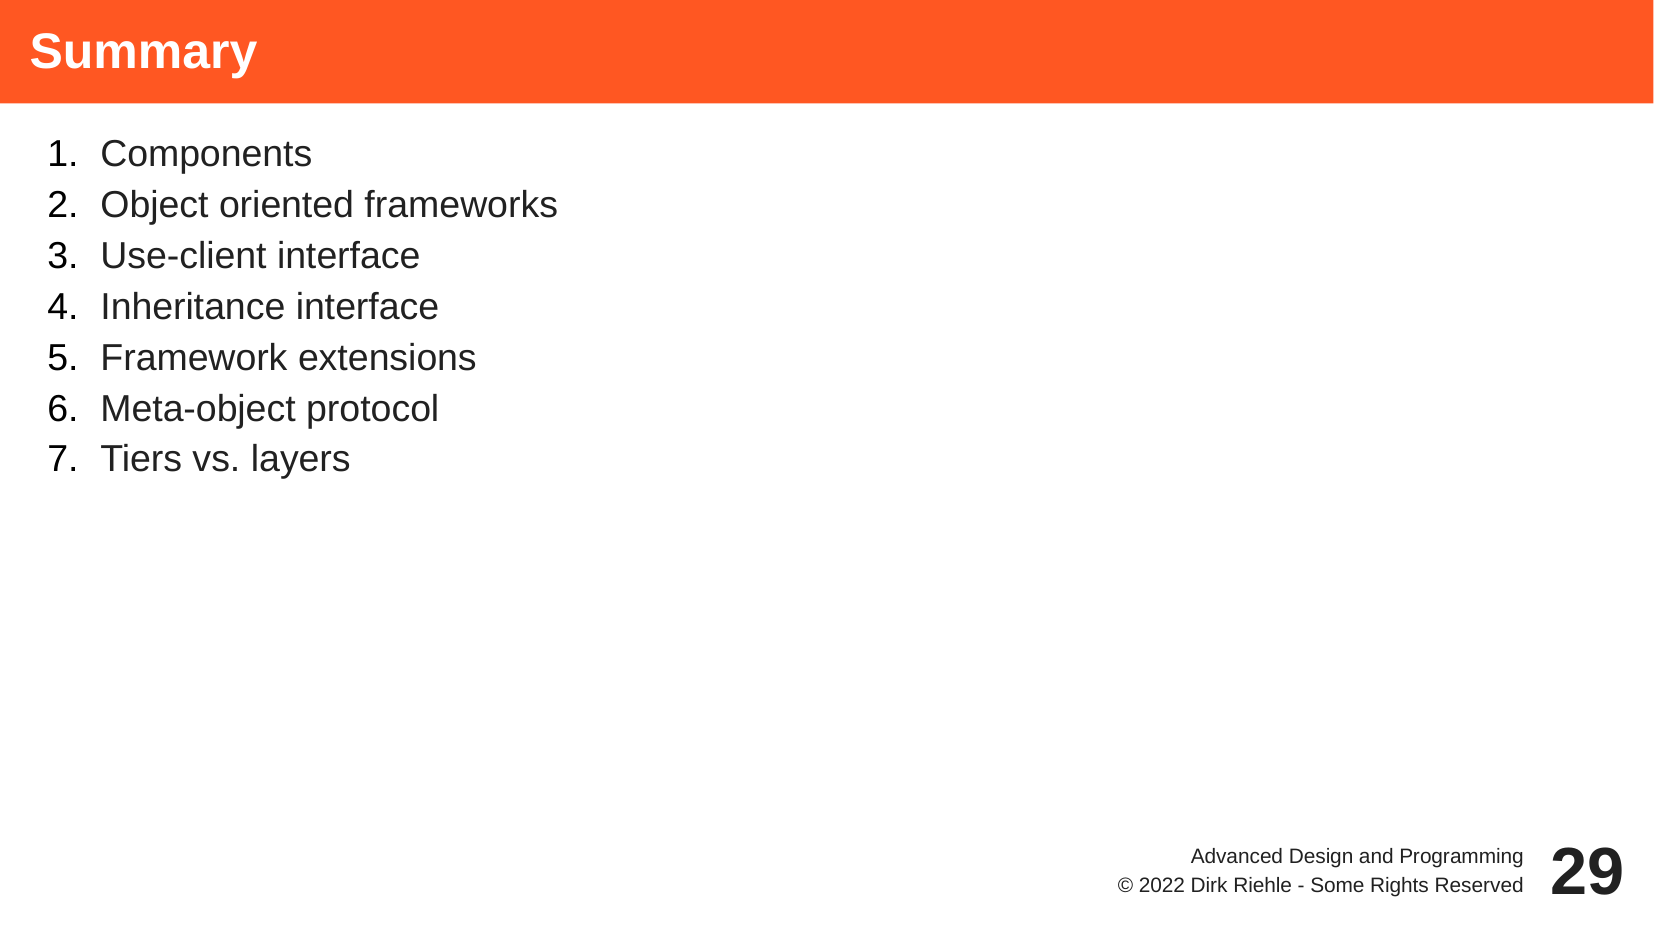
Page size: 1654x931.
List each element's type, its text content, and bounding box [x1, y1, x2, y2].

title Summary [0, 0, 1654, 104]
list Components Object oriented frameworks Use-client interface Inheritance interface Framework extensions Meta-object protocol Tiers vs. layers [29, 132, 1625, 813]
